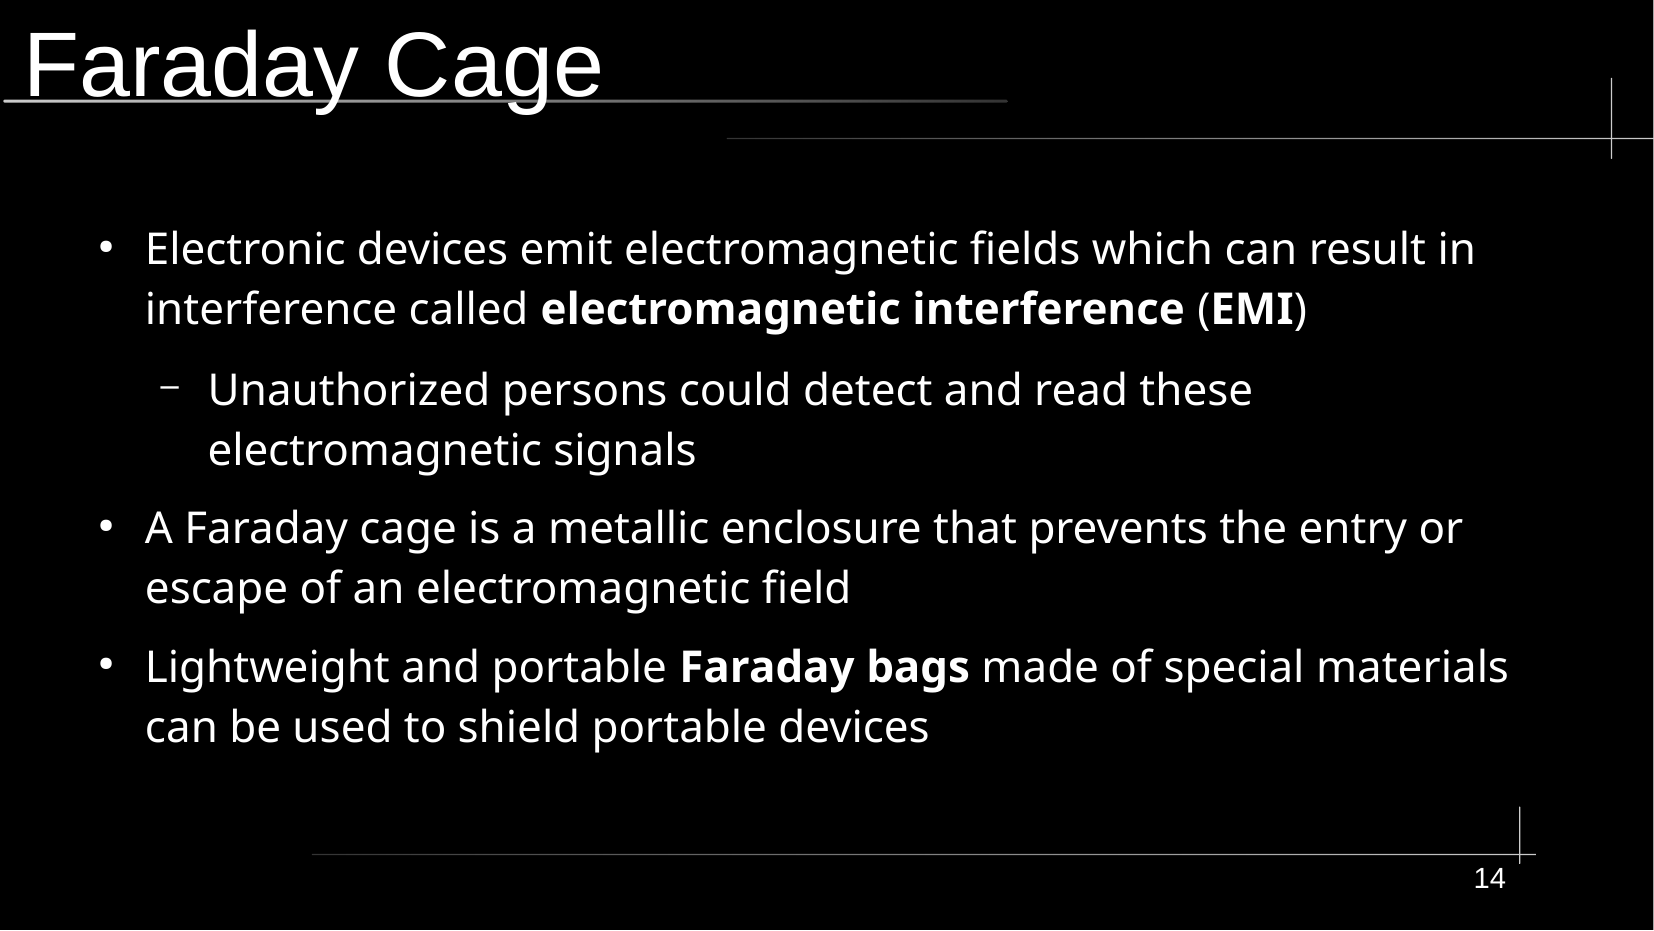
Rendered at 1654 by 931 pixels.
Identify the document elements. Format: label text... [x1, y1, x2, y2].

list Electronic devices emit electromagnetic fields which can result in interference called electromagnetic interference (EMI) Unauthorized persons could detect and read these electromagnetic signals A Faraday cage is a metallic enclosure that prevents the entry or escape of an electromagnetic field Lightweight and portable Faraday bags made of special materials can be used to shield portable devices [82, 217, 1571, 758]
title Faraday Cage [23, 11, 1589, 119]
